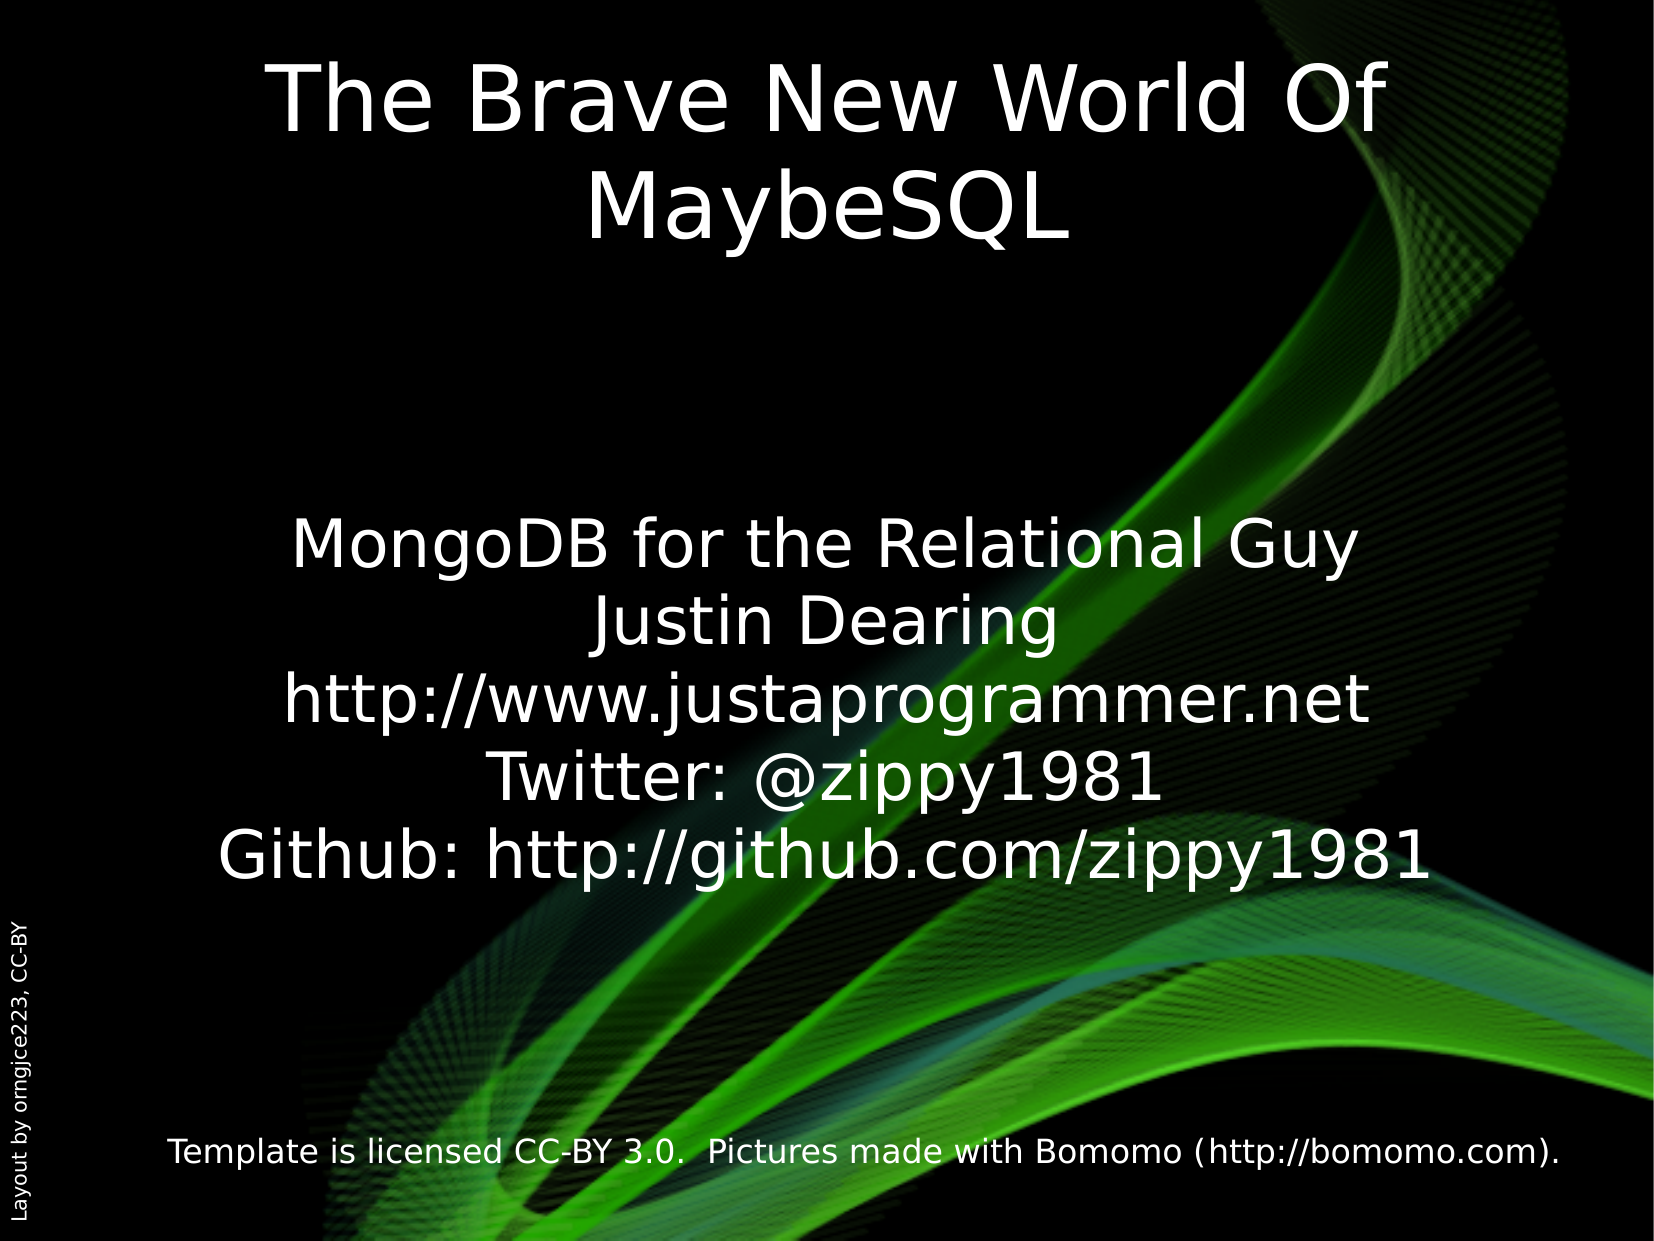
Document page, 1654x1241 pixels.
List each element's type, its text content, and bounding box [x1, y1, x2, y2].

picture [0, 0, 1654, 1241]
subtitle MongoDB for the Relational Guy Justin Dearing http://www.justaprogrammer.net Twitter: @zippy1981 Github: http://github.com/zippy1981 [82, 290, 1571, 1109]
title The Brave New World Of MaybeSQL [82, 45, 1571, 261]
text_box Template is licensed CC-BY 3.0. Pictures made with Bomomo (http://bomomo.com). [75, 1125, 1654, 1179]
